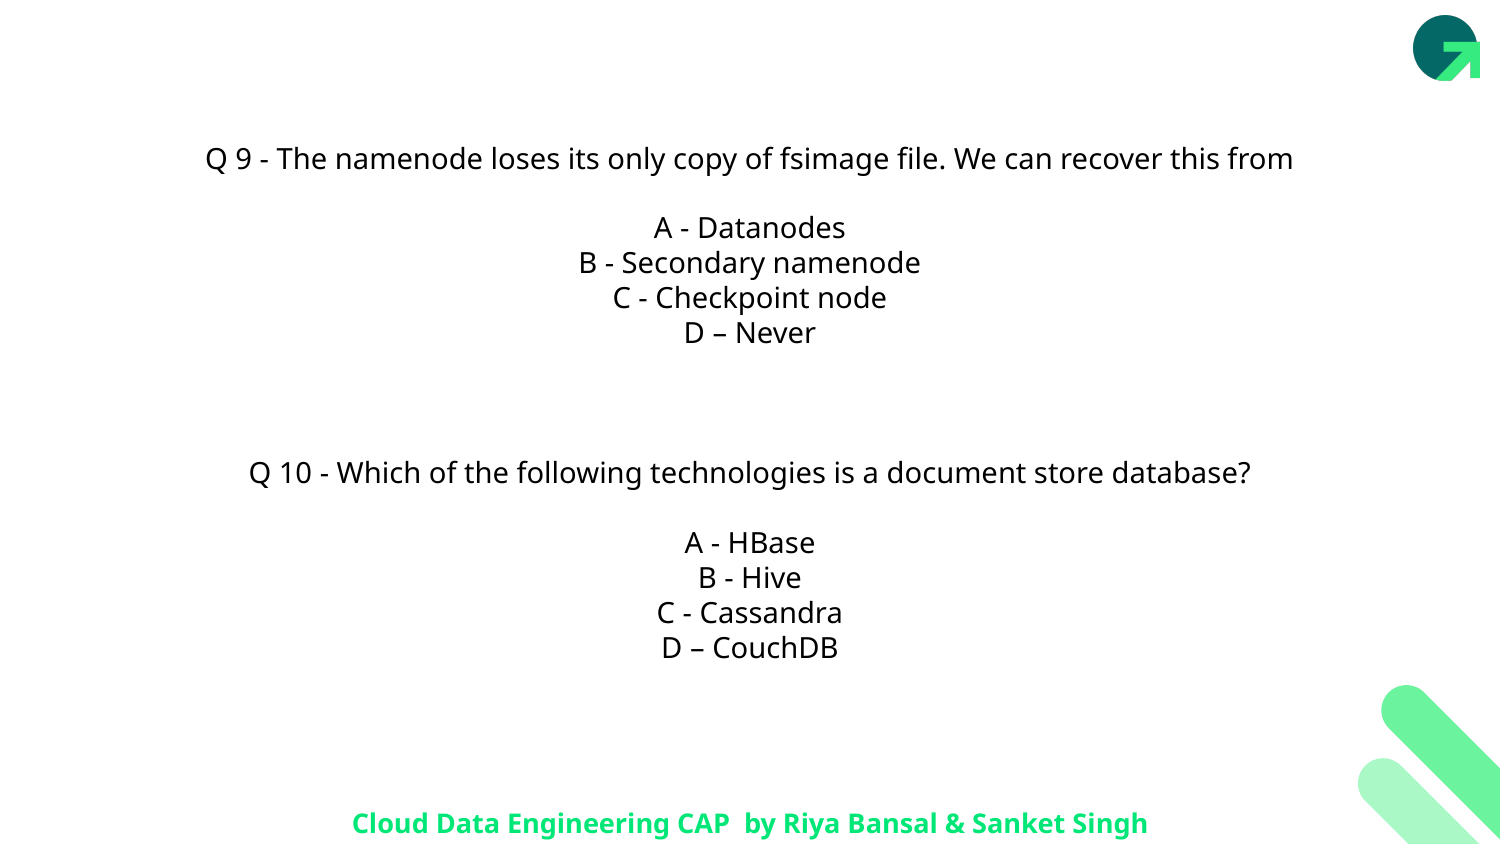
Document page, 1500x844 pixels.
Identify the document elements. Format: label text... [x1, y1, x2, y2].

title Q 9 - The namenode loses its only copy of fsimage file. We can recover this from A - Datanodes B - Secondary namenode C - Checkpoint node D – Never Q 10 - Which of the following technologies is a document store database? A - HBase B - Hive C - Cassandra D – CouchDB [51, 90, 1449, 279]
text_box Cloud Data Engineering CAP by Riya Bansal & Sanket Singh [0, 795, 1500, 844]
picture [1413, 15, 1480, 81]
